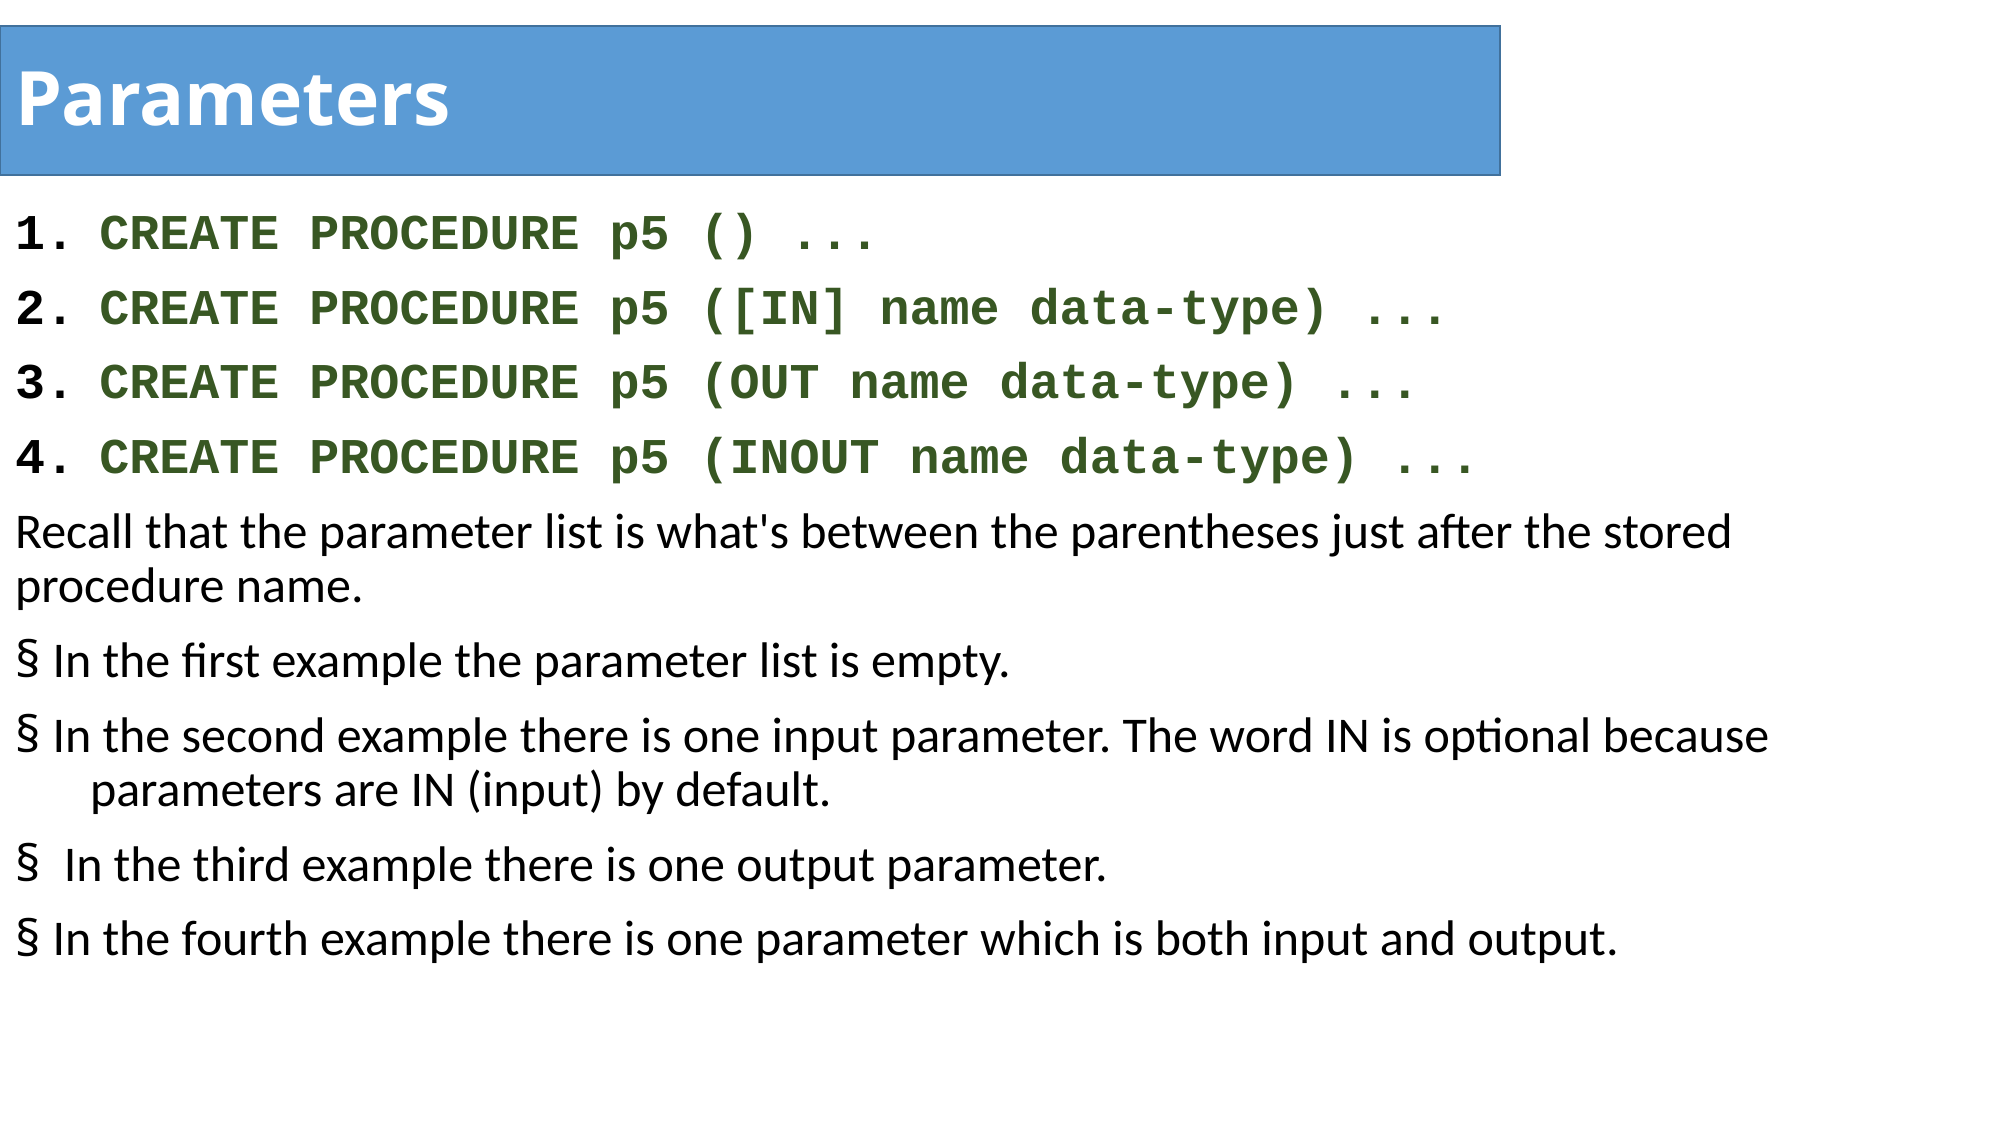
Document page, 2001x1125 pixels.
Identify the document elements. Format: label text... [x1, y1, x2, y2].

title Parameters [0, 26, 1501, 176]
subtitle CREATE PROCEDURE p5 () ... CREATE PROCEDURE p5 ([IN] name data-type) ... CREATE PROCEDURE p5 (OUT name data-type) ... CREATE PROCEDURE p5 (INOUT name data-type) ... Recall that the parameter list is what's between the parentheses just after the stored procedure name. In the first example the parameter list is empty. In the second example there is one input parameter. The word IN is optional because parameters are IN (input) by default. In the third example there is one output parameter. In the fourth example there is one parameter which is both input and output. [0, 198, 1879, 1022]
